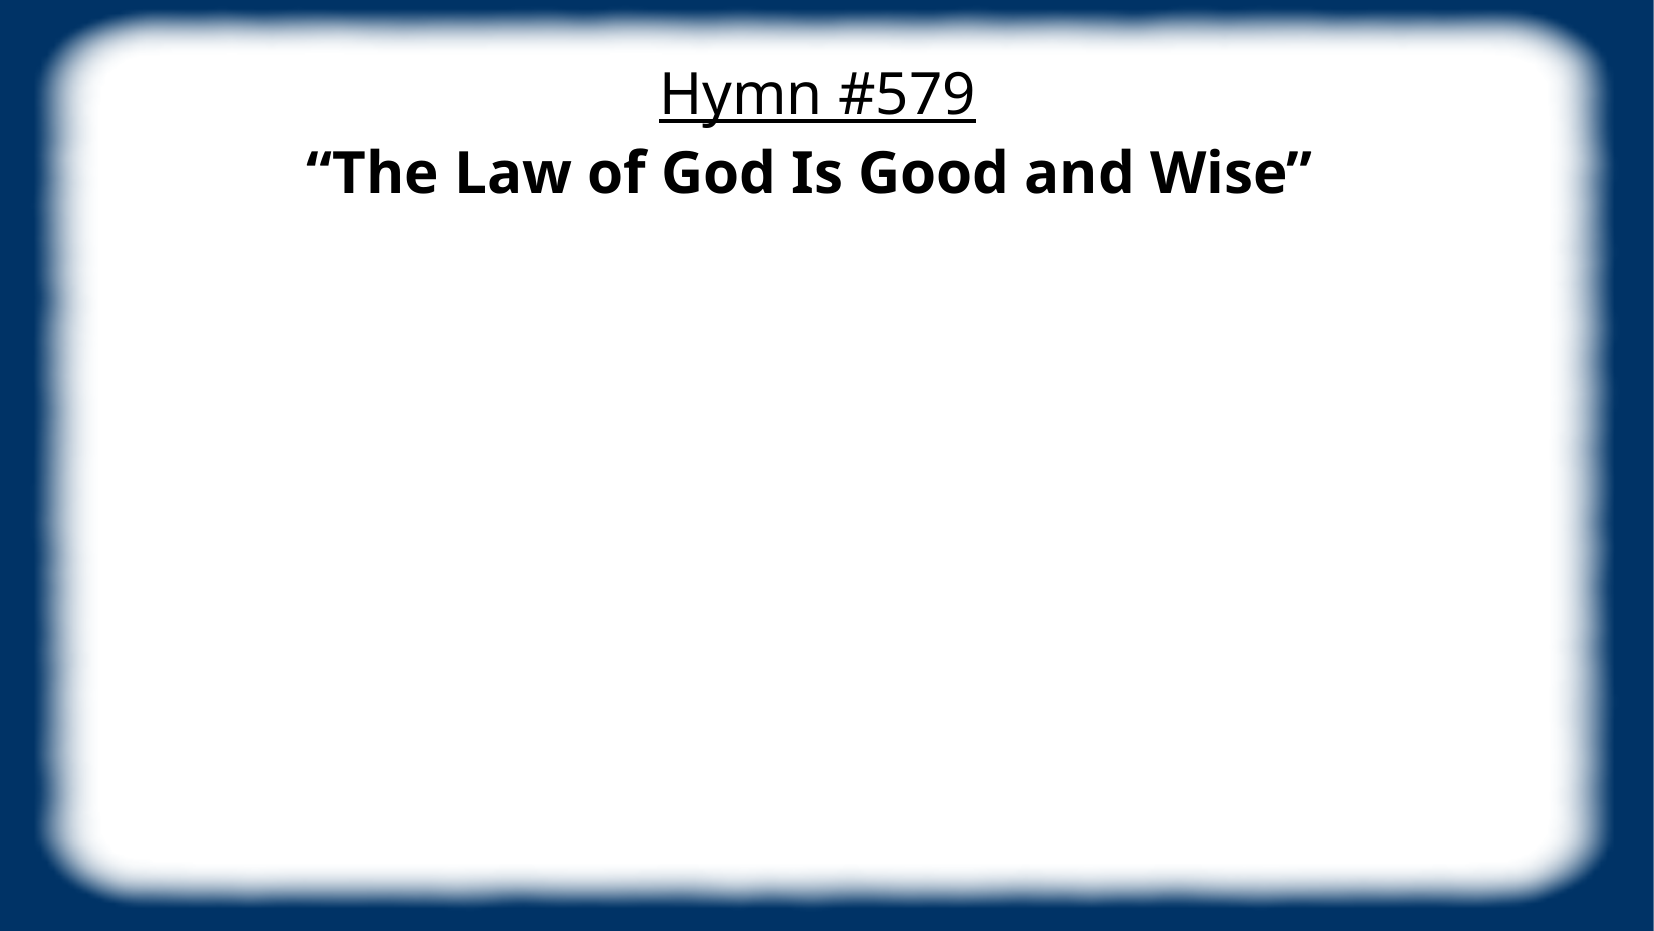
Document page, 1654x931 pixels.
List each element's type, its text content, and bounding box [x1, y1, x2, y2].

text_box Hymn #579 “The Law of God Is Good and Wise” [90, 45, 1546, 215]
picture [0, 0, 1654, 931]
